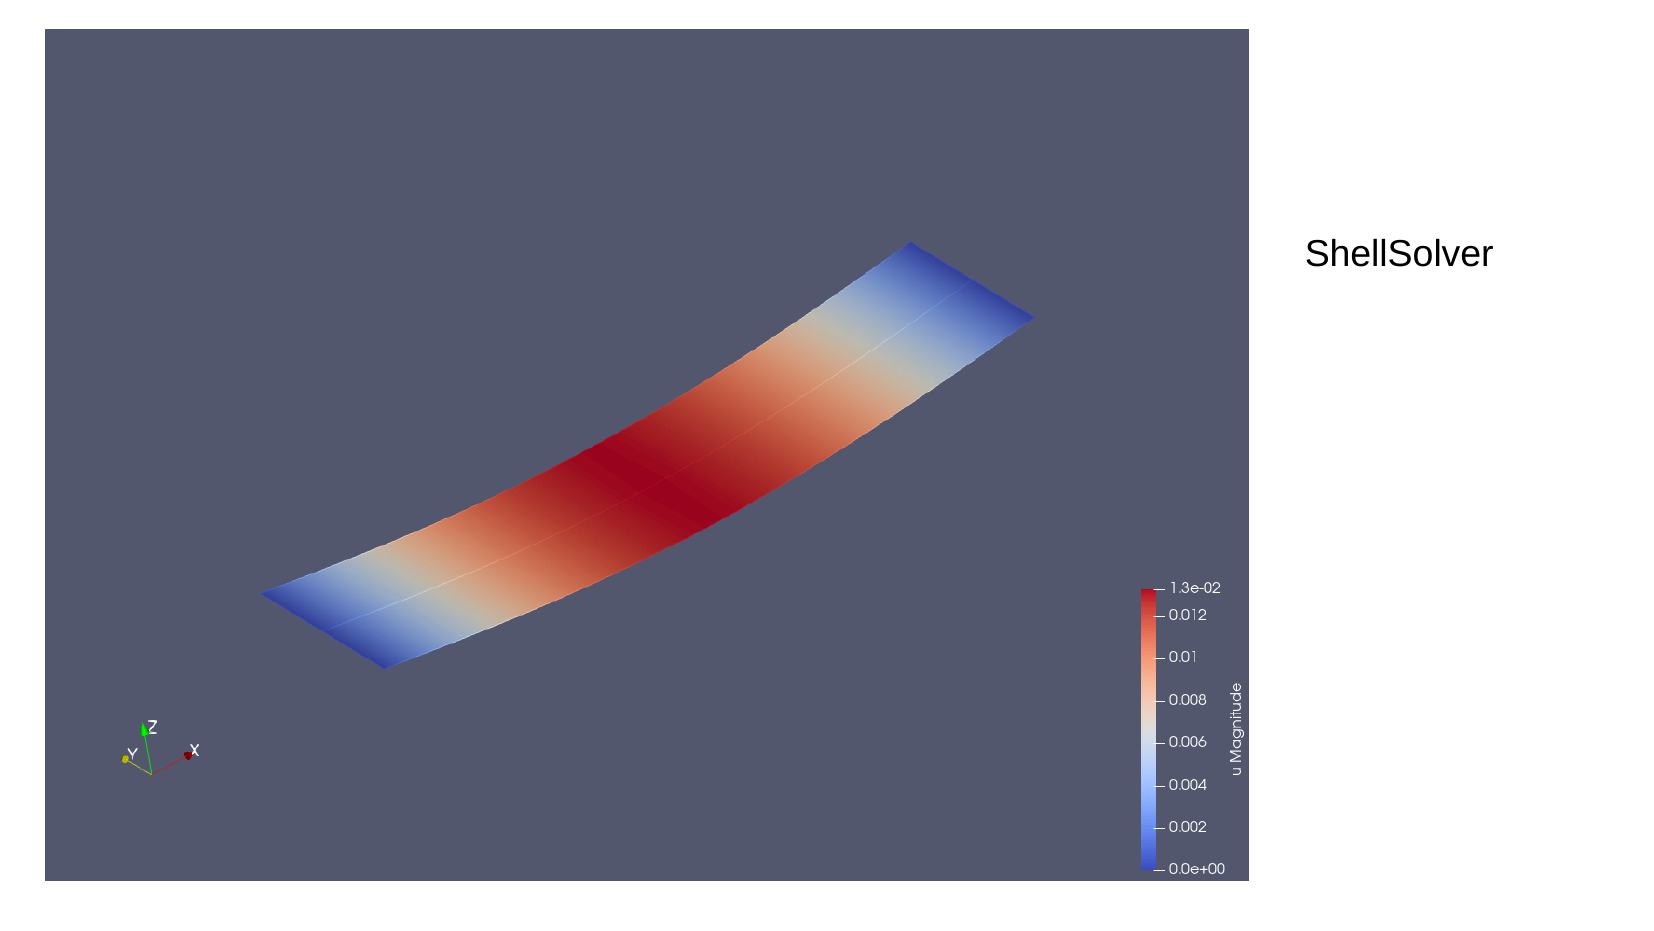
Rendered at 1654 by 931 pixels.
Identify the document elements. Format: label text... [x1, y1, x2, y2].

picture [45, 29, 1249, 881]
text_box ShellSolver [1290, 225, 1606, 282]
